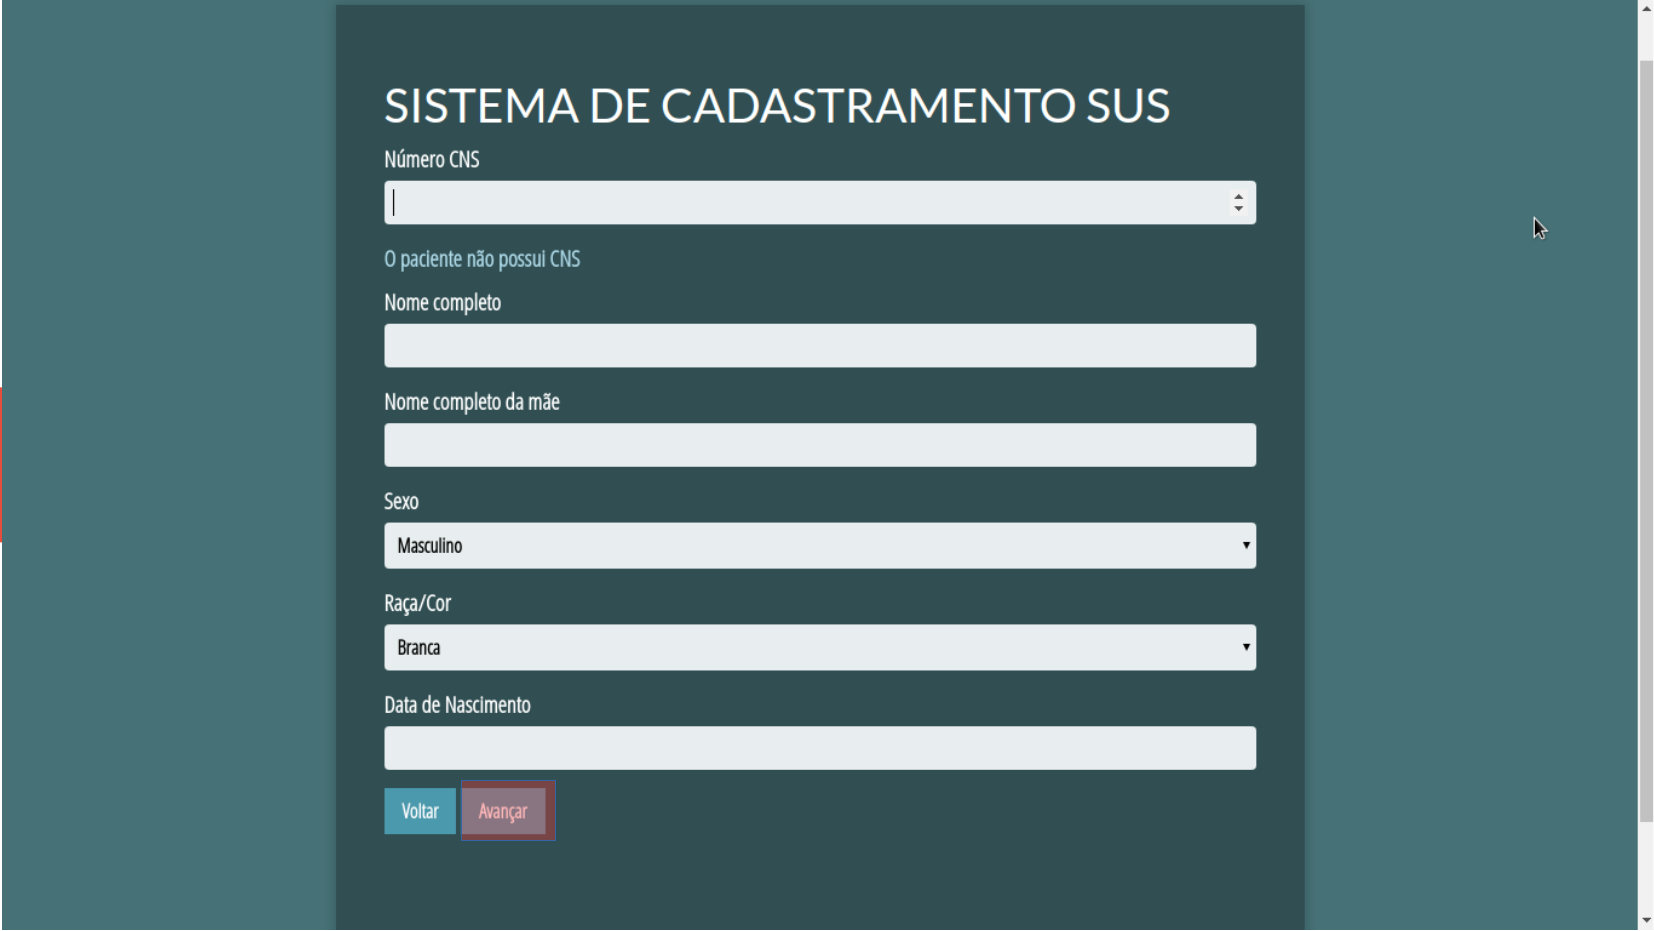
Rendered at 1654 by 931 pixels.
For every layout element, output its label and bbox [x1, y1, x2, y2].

text_box [461, 780, 556, 841]
picture [2, 0, 1654, 930]
